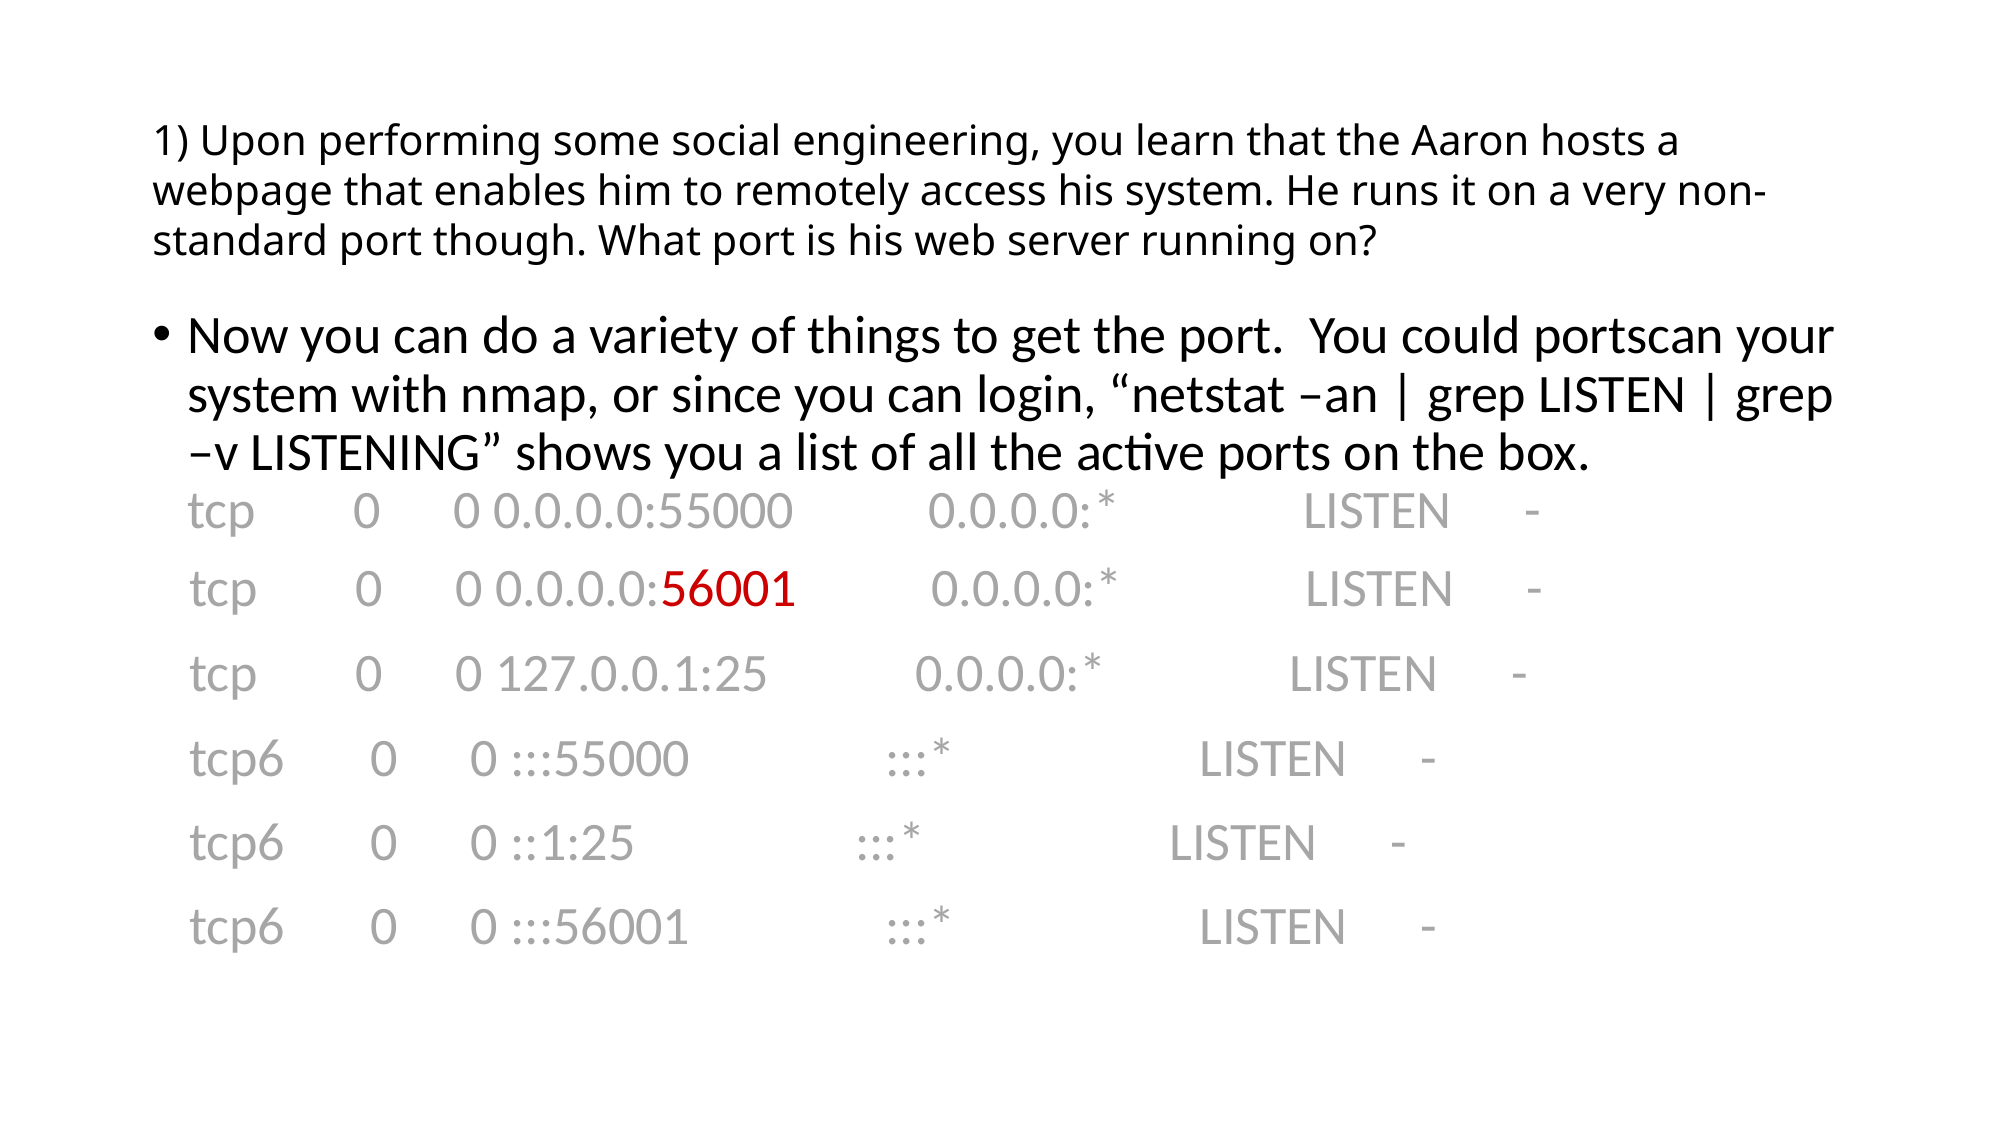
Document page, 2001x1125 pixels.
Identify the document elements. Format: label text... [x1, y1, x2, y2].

title 1) Upon performing some social engineering, you learn that the Aaron hosts a webpage that enables him to remotely access his system. He runs it on a very non-standard port though. What port is his web server running on? [137, 87, 1846, 291]
list Now you can do a variety of things to get the port. You could portscan your system with nmap, or since you can login, “netstat –an | grep LISTEN | grep –v LISTENING” shows you a list of all the active ports on the box. tcp 0 0 0.0.0.0:55000 0.0.0.0:* LISTEN - tcp 0 0 0.0.0.0:56001 0.0.0.0:* LISTEN - tcp 0 0 127.0.0.1:25 0.0.0.0:* LISTEN - tcp6 0 0 :::55000 :::* LISTEN - tcp6 0 0 ::1:25 :::* LISTEN - tcp6 0 0 :::56001 :::* LISTEN - [137, 299, 1863, 1014]
